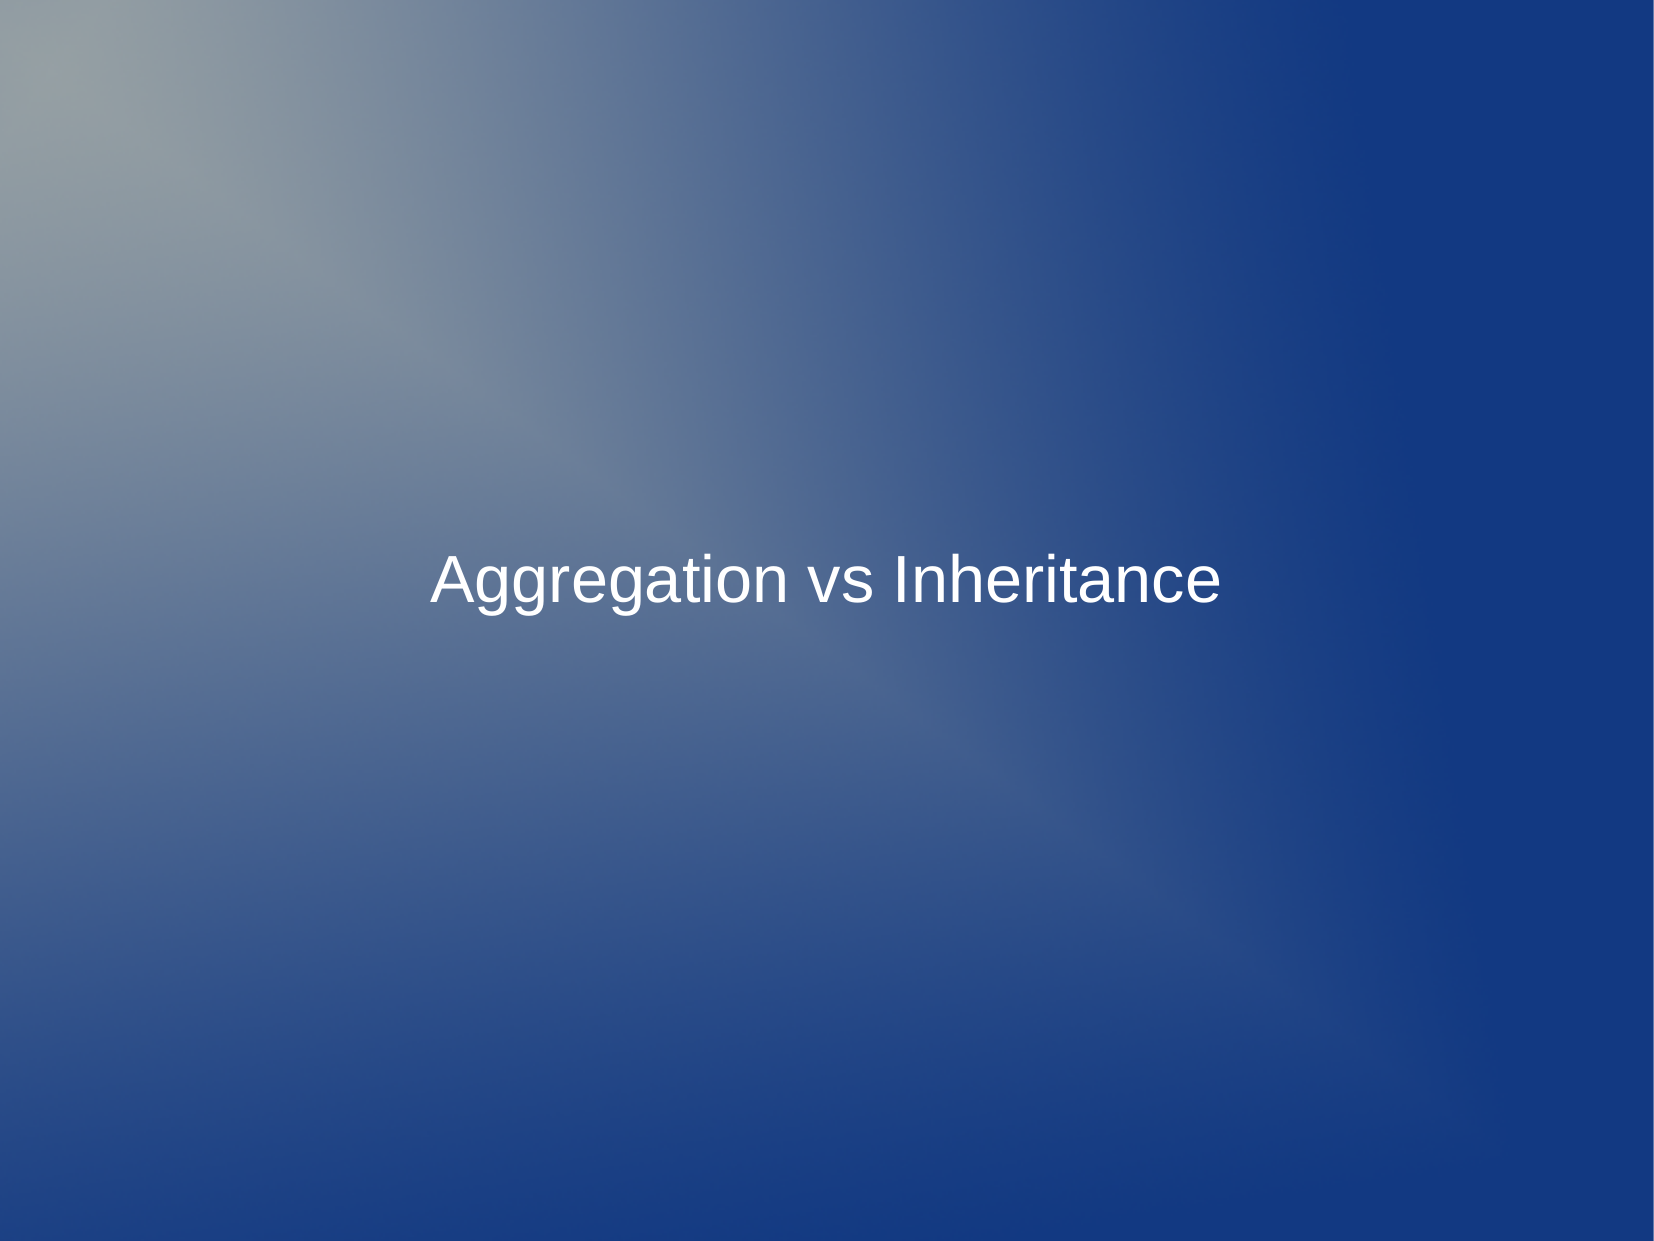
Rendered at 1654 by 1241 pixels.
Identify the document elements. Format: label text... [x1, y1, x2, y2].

subtitle Aggregation vs Inheritance [82, 49, 1571, 1109]
picture [0, 0, 1654, 1241]
